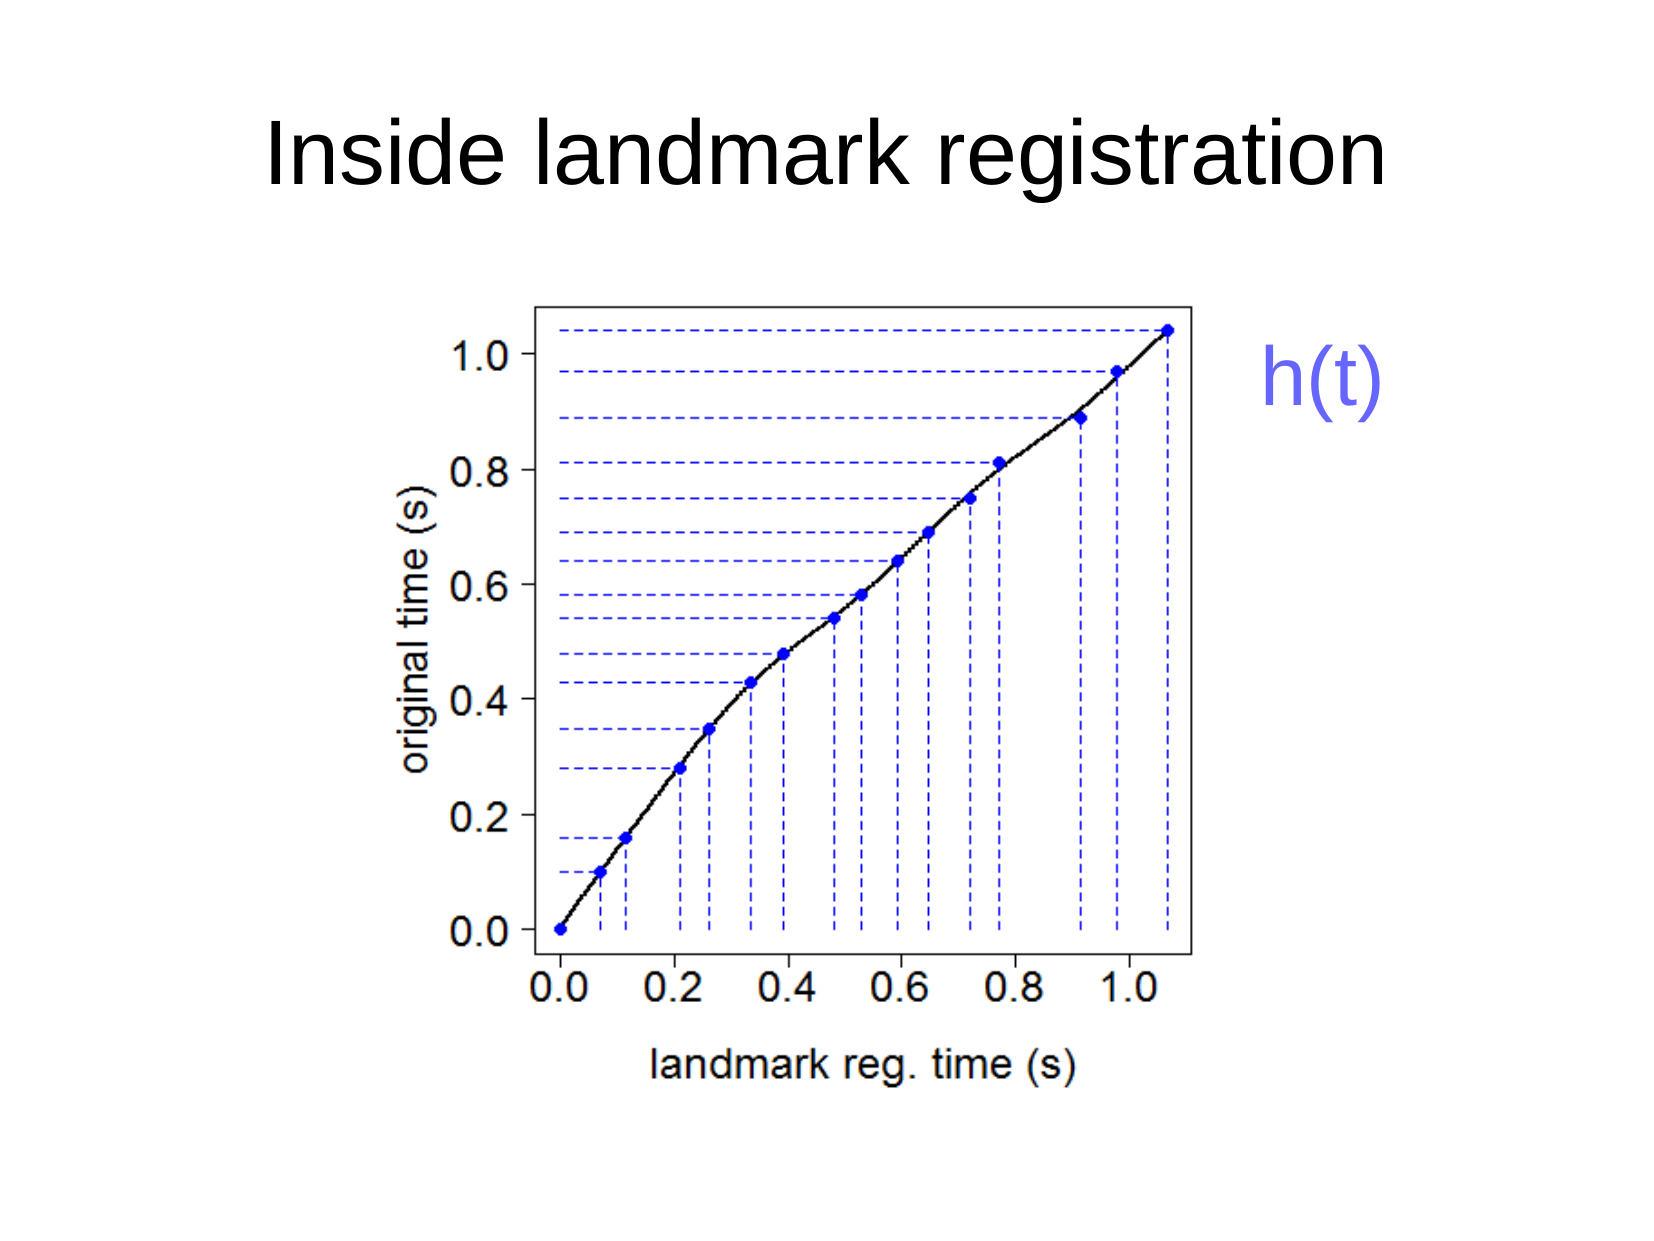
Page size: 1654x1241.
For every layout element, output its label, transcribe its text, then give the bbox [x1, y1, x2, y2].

title Inside landmark registration [82, 49, 1571, 257]
text_box h(t) [1240, 322, 1406, 431]
picture [377, 253, 1247, 1111]
